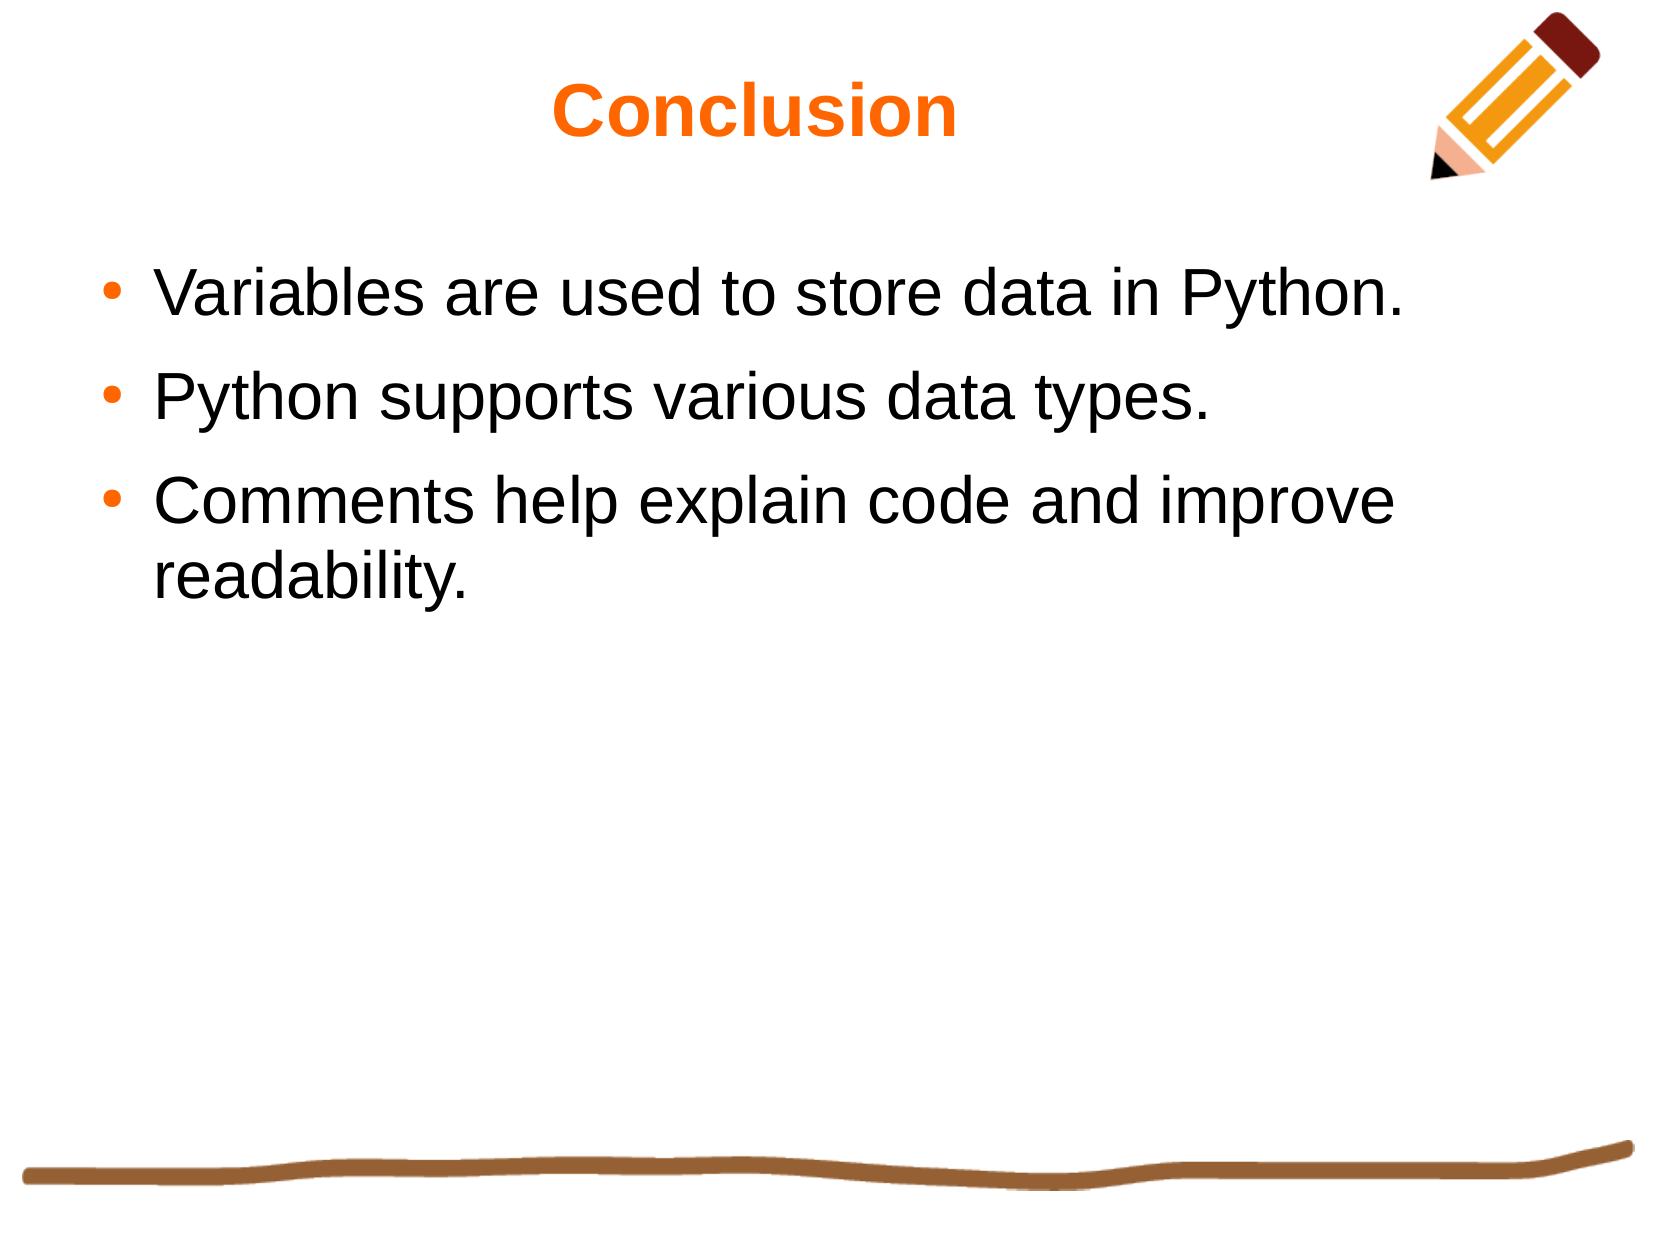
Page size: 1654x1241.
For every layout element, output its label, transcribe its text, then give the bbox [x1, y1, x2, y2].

list Variables are used to store data in Python. Python supports various data types. Comments help explain code and improve readability. [82, 254, 1571, 1086]
title Conclusion [82, 49, 1430, 172]
picture [1430, 12, 1601, 181]
picture [22, 1140, 1635, 1191]
